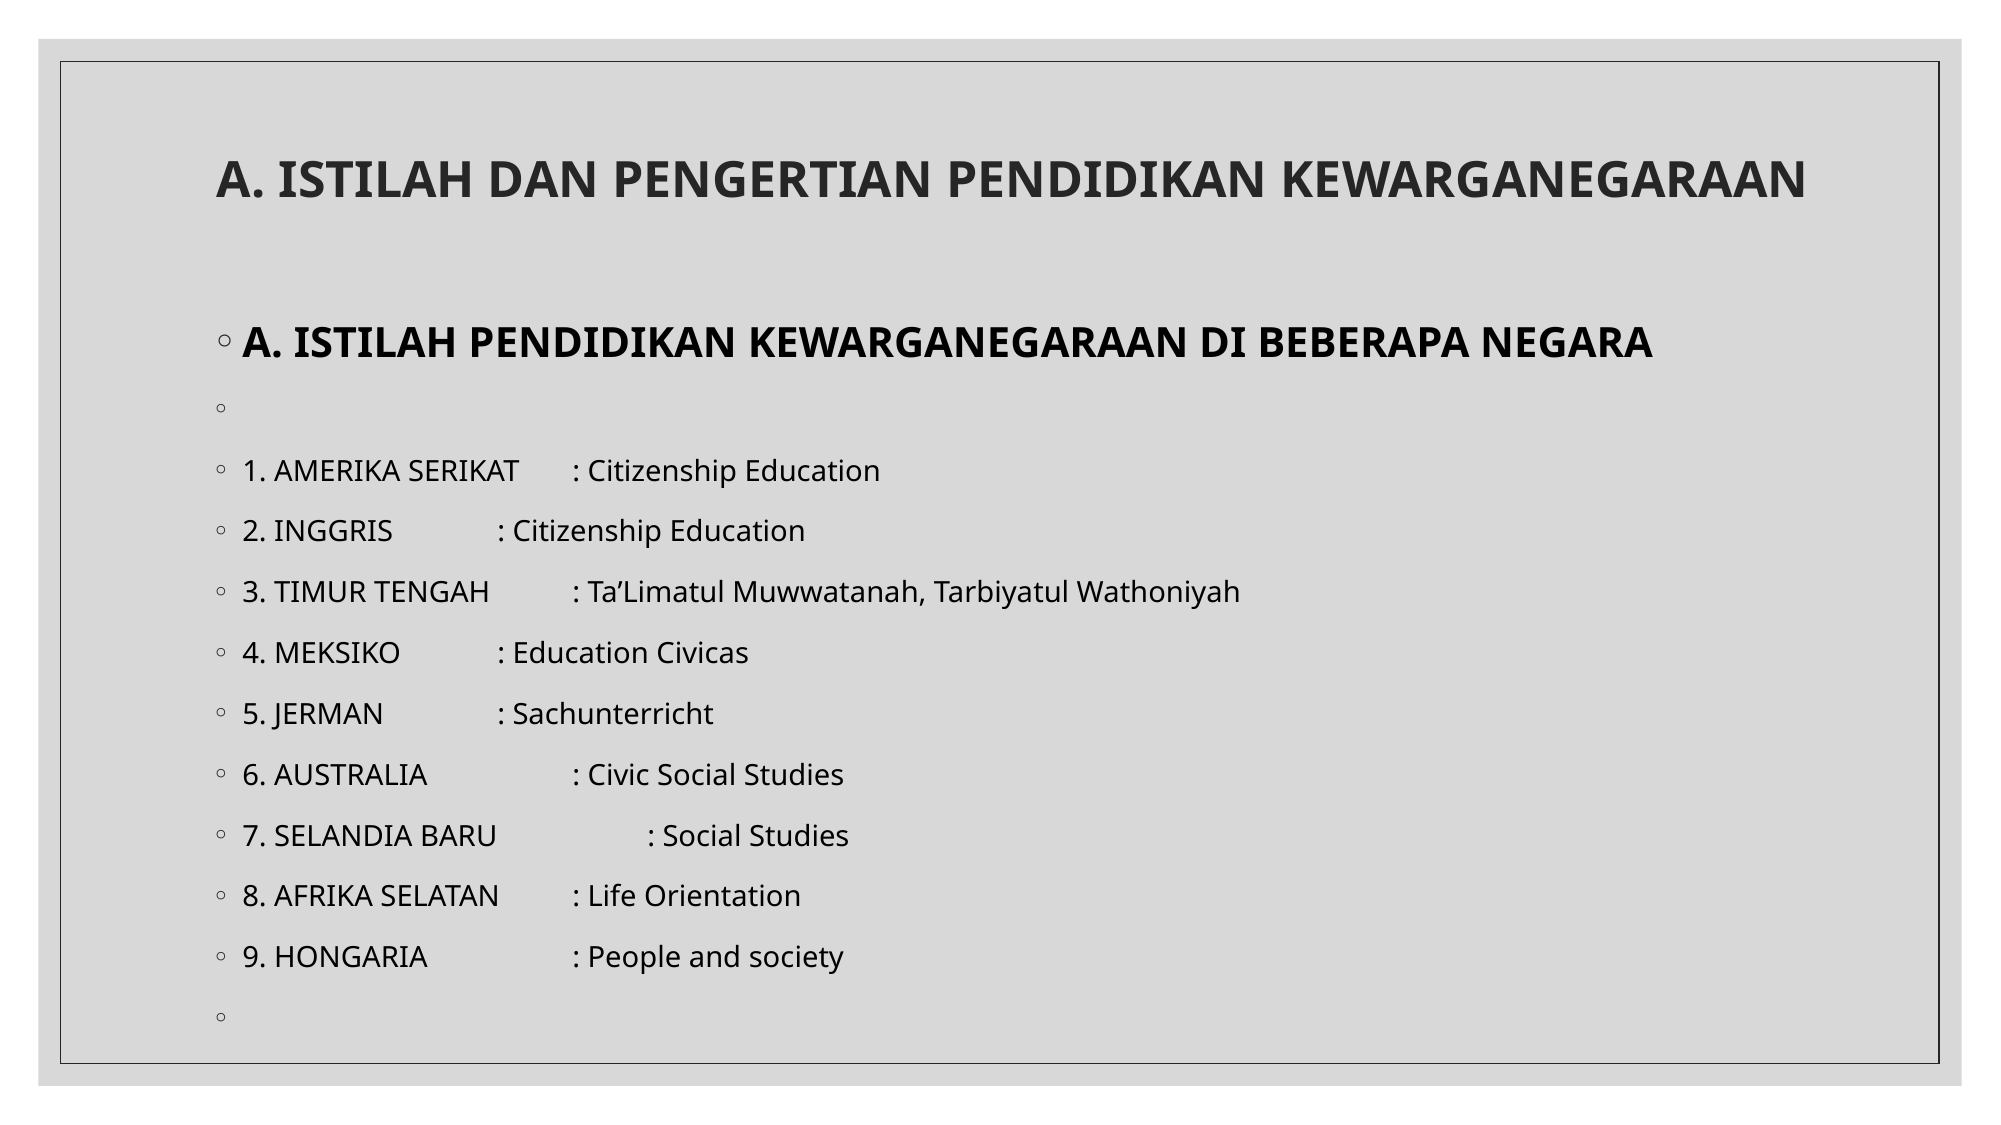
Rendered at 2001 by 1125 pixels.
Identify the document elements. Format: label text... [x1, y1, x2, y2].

title A. ISTILAH DAN PENGERTIAN PENDIDIKAN KEWARGANEGARAAN [174, 105, 1852, 258]
list A. ISTILAH PENDIDIKAN KEWARGANEGARAAN DI BEBERAPA NEGARA 1. AMERIKA SERIKAT : Citizenship Education 2. INGGRIS : Citizenship Education 3. TIMUR TENGAH : Ta’Limatul Muwwatanah, Tarbiyatul Wathoniyah 4. MEKSIKO : Education Civicas 5. JERMAN : Sachunterricht 6. AUSTRALIA : Civic Social Studies 7. SELANDIA BARU : Social Studies 8. AFRIKA SELATAN : Life Orientation 9. HONGARIA : People and society [197, 297, 1861, 1012]
